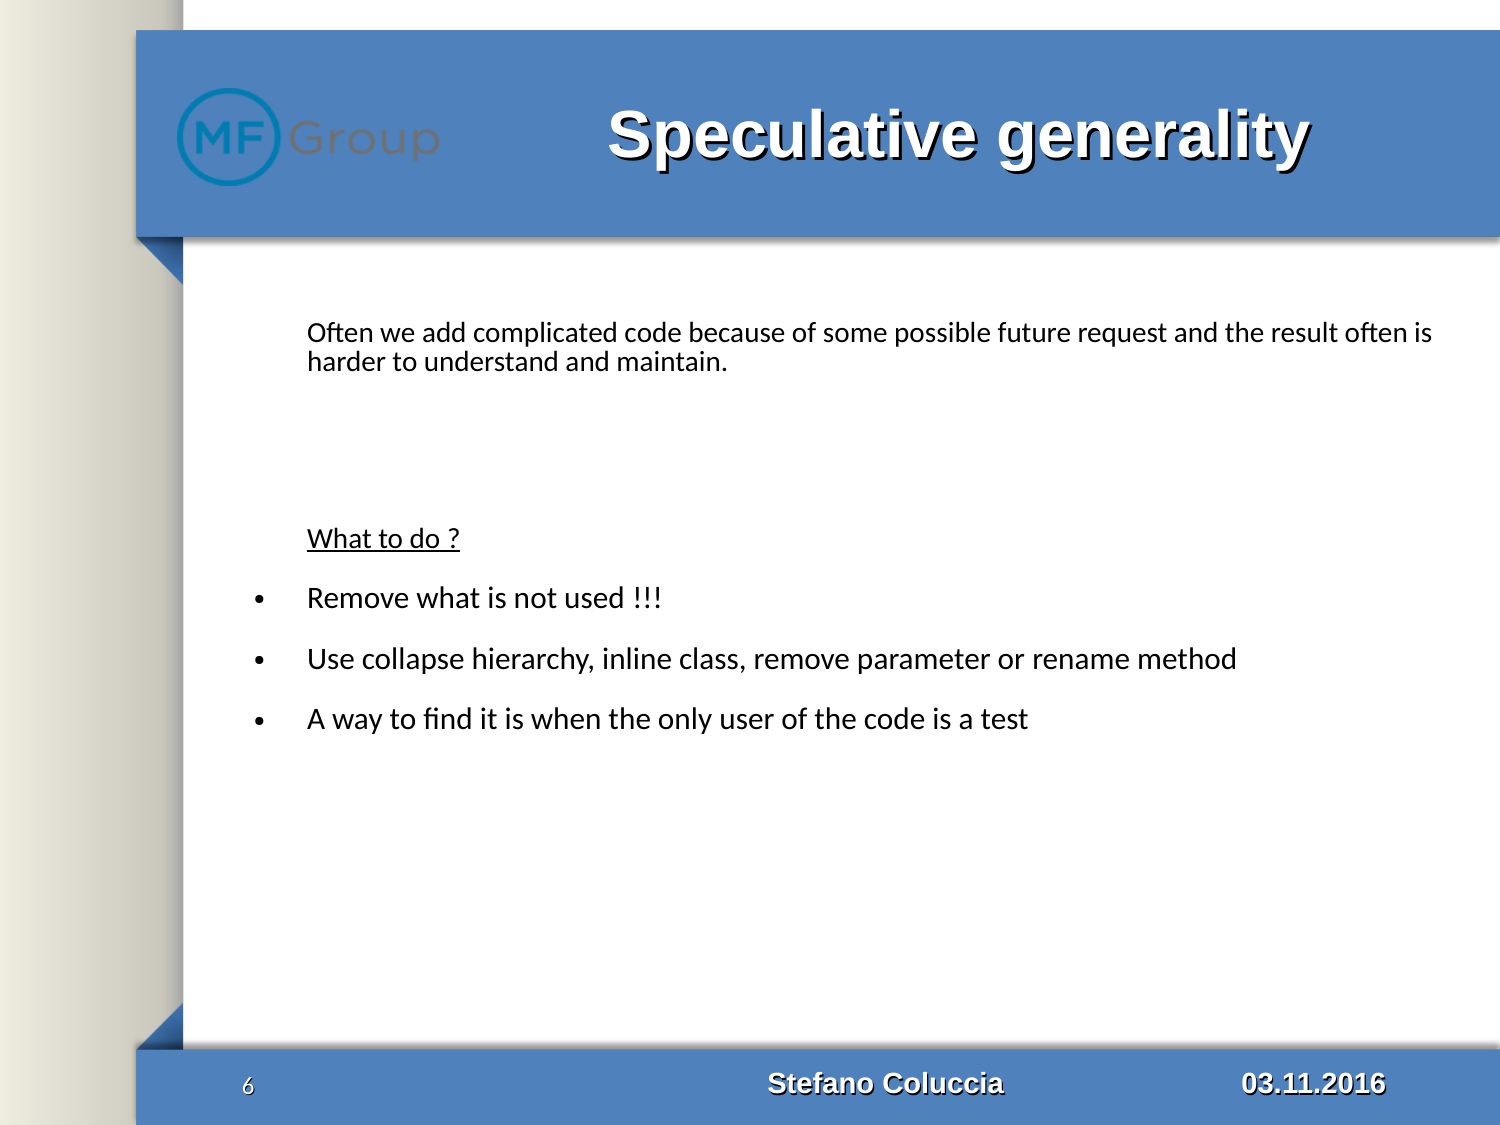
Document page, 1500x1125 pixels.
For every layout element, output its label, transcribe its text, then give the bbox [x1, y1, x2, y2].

title 03.11.2016 [1151, 1062, 1477, 1105]
title Speculative generality [472, 57, 1447, 211]
title Stefano Coluccia [738, 1062, 1034, 1105]
list Often we add complicated code because of some possible future request and the result often is harder to understand and maintain. What to do ? Remove what is not used !!! Use collapse hierarchy, inline class, remove parameter or rename method A way to find it is when the only user of the code is a test [236, 261, 1453, 975]
picture [0, 0, 1500, 1125]
